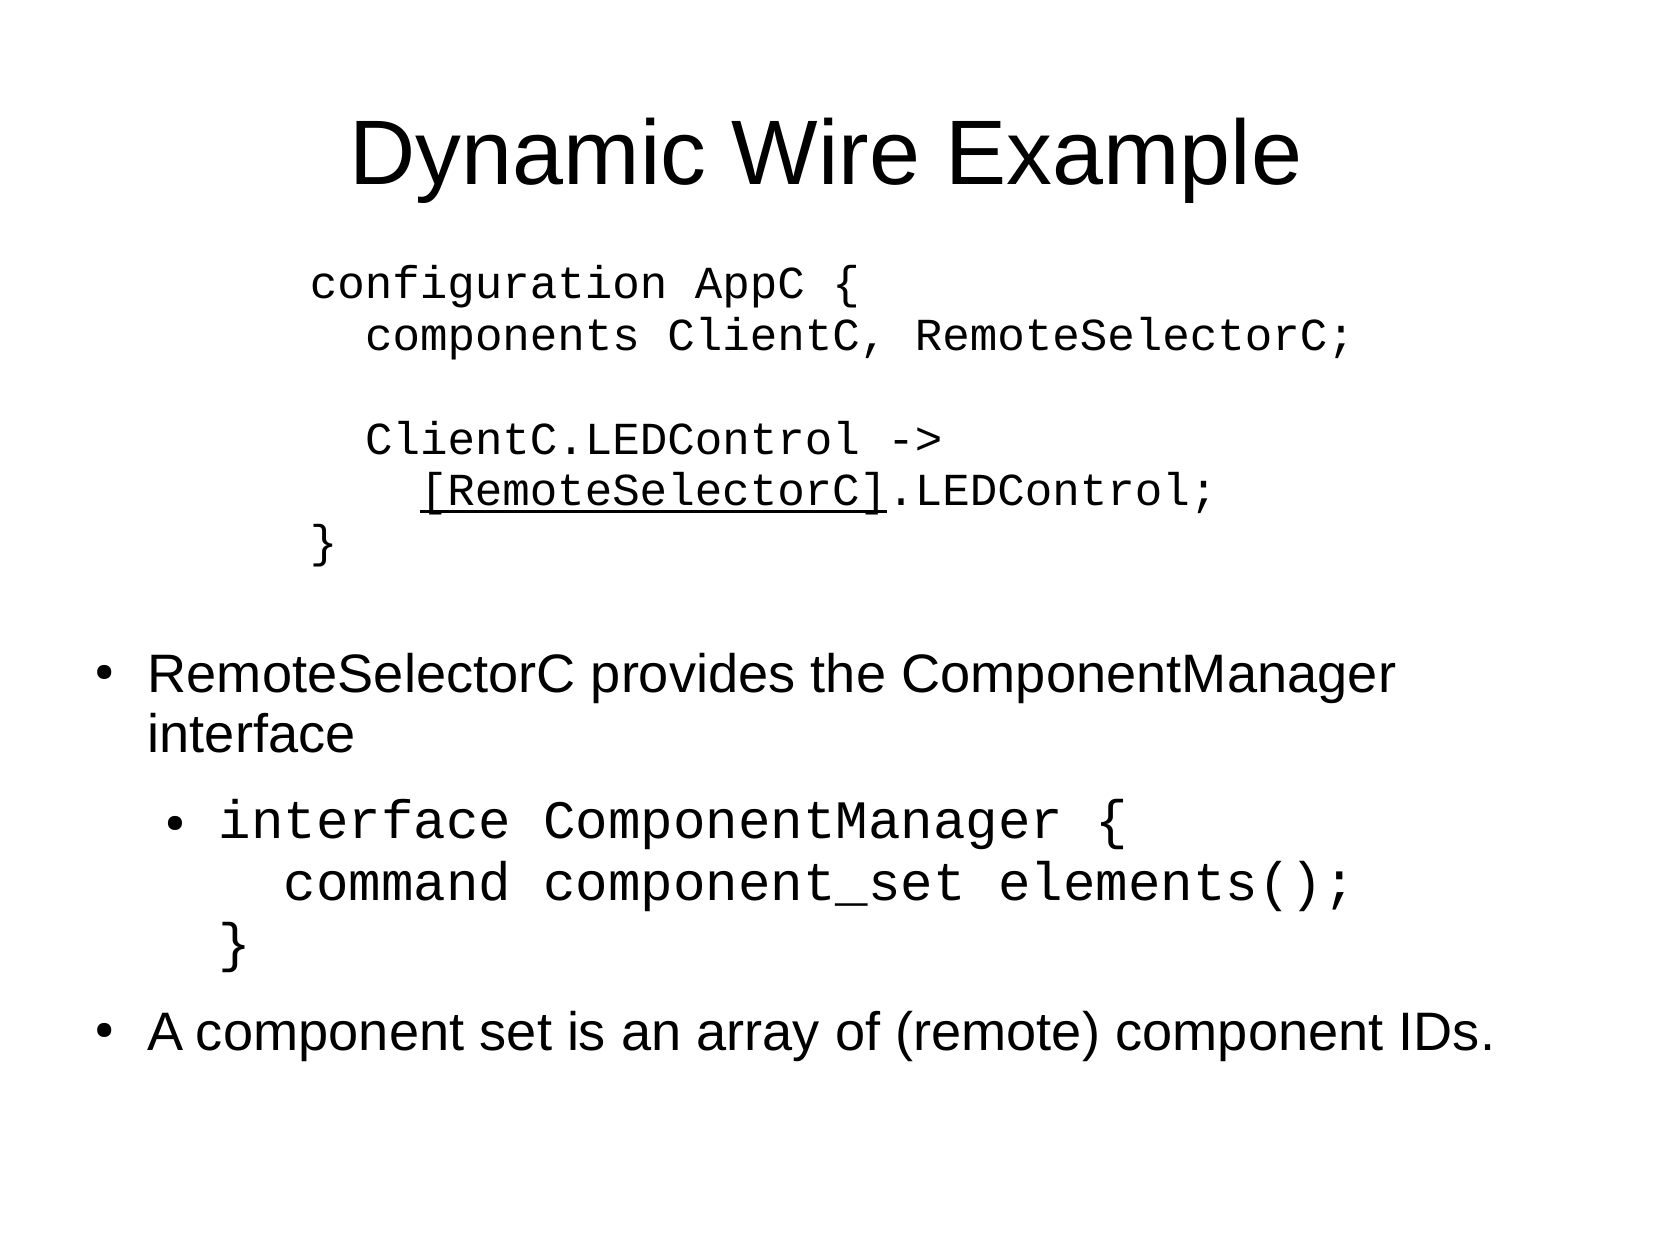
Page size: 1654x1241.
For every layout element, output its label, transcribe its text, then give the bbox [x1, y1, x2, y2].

title Dynamic Wire Example [82, 49, 1571, 257]
list RemoteSelectorC provides the ComponentManager interface interface ComponentManager { command component_set elements(); } A component set is an array of (remote) component IDs. [76, 643, 1565, 1123]
text_box configuration AppC { components ClientC, RemoteSelectorC; ClientC.LEDControl -> [RemoteSelectorC].LEDControl; } [295, 253, 1370, 562]
